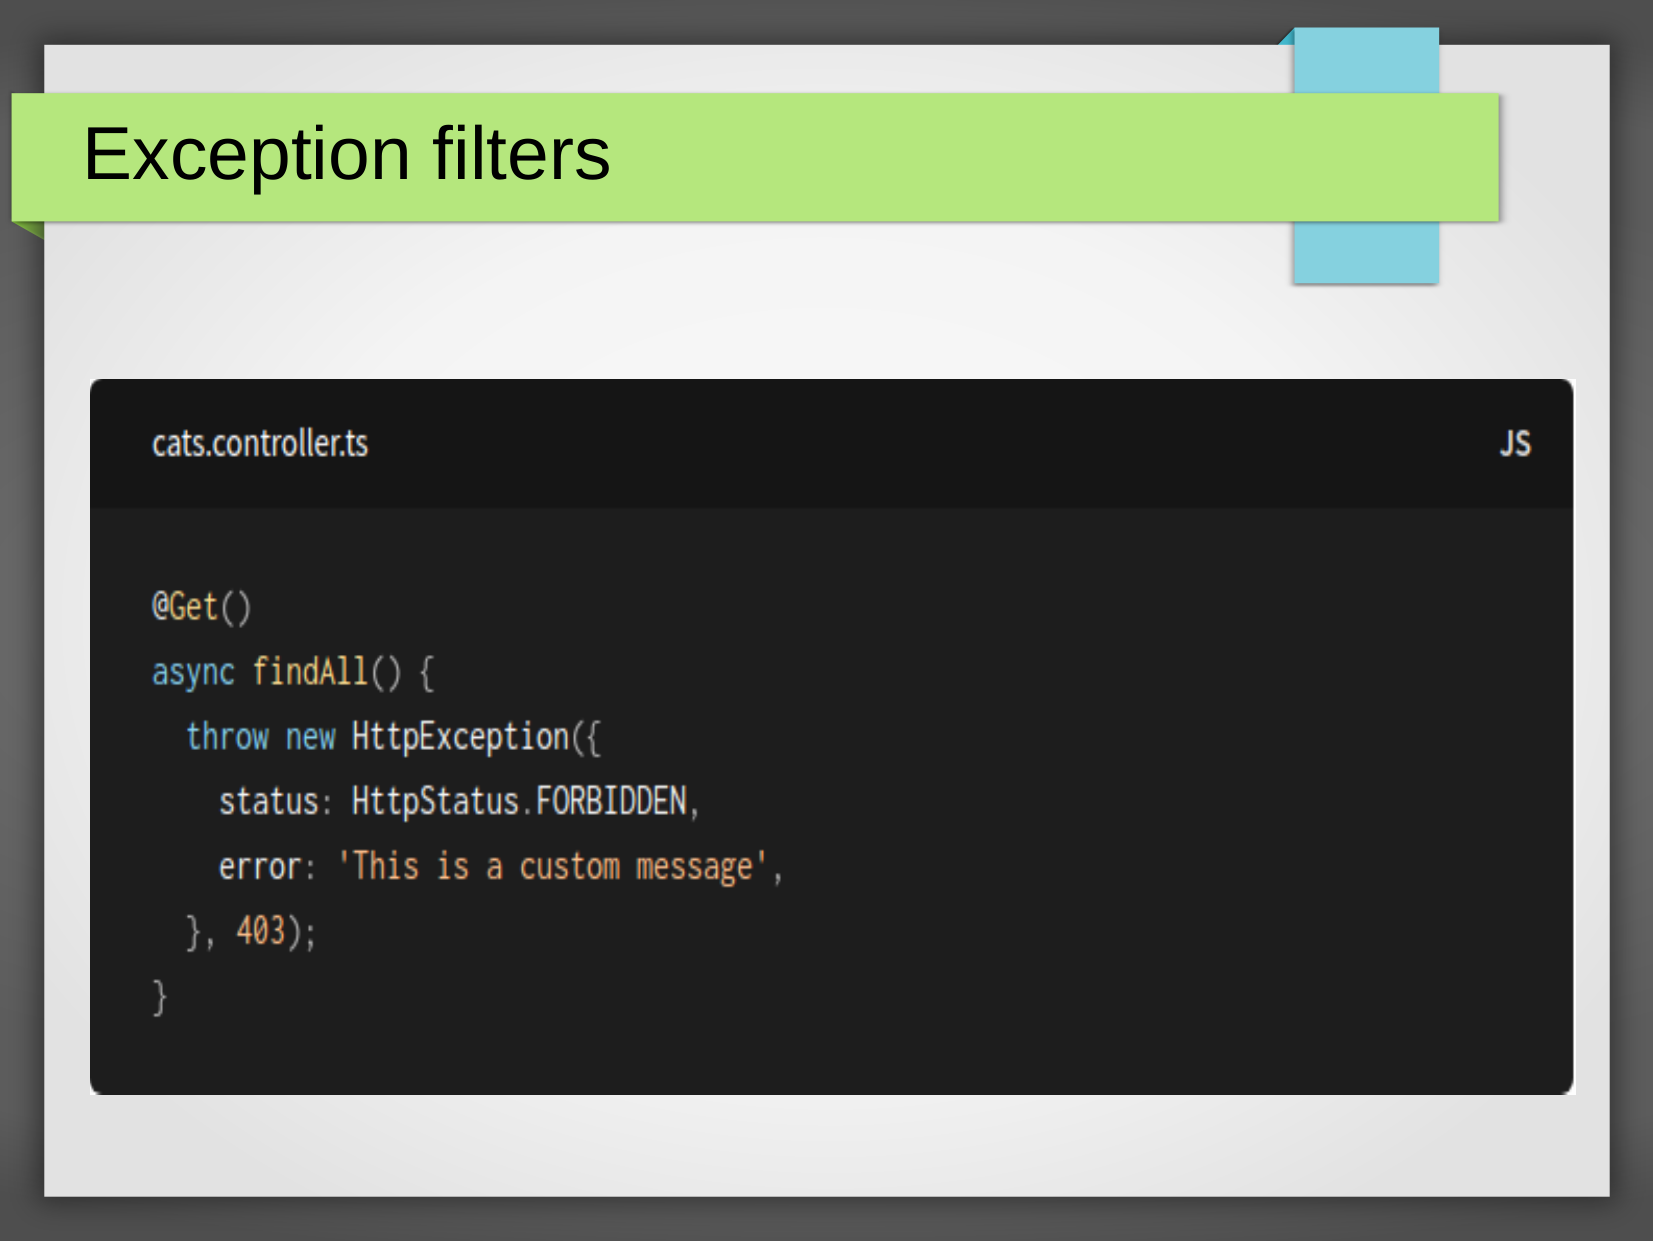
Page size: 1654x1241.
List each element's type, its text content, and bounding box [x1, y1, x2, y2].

picture [0, 0, 1653, 1241]
title Exception filters [82, 94, 1264, 213]
